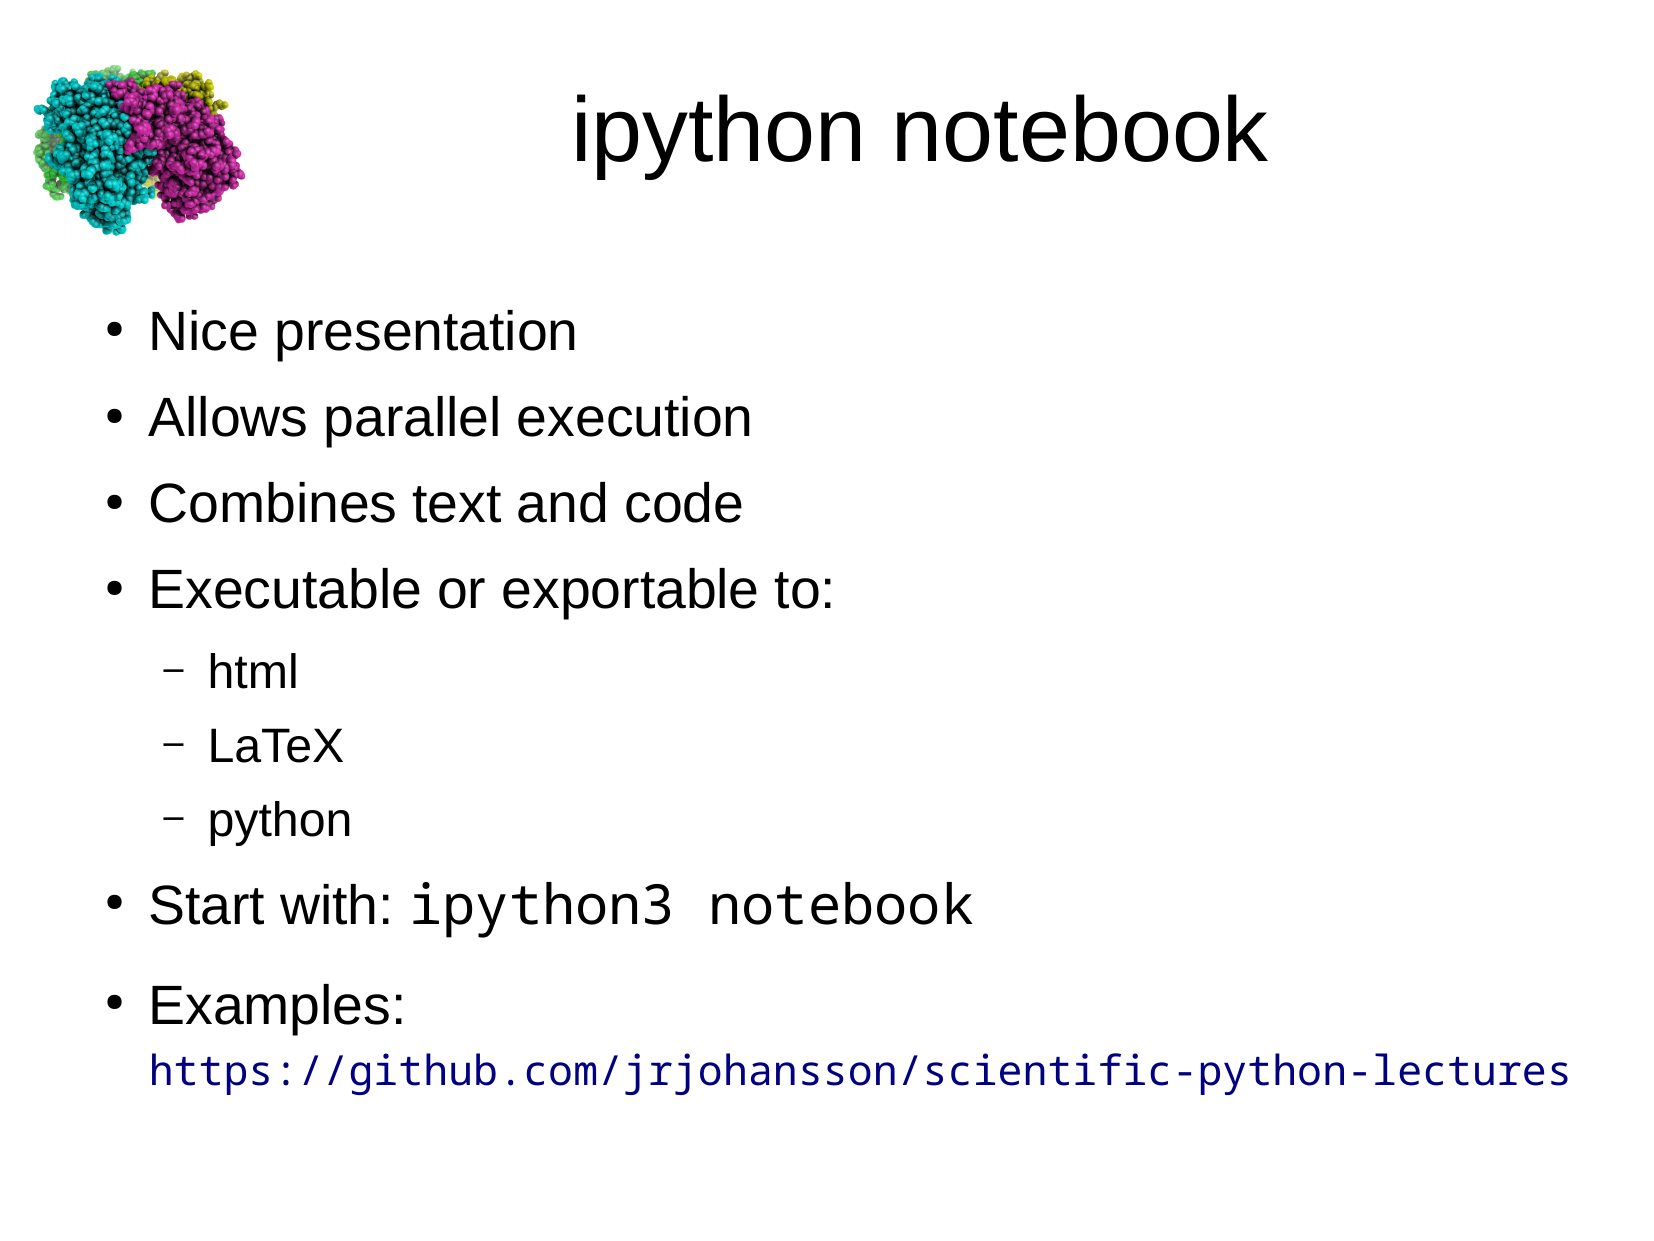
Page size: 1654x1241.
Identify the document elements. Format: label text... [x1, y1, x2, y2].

list Nice presentation Allows parallel execution Combines text and code Executable or exportable to: html LaTeX python Start with: ipython3 notebook Examples: https://github.com/jrjohansson/scientific-python-lectures [90, 300, 1654, 1104]
title ipython notebook [270, 25, 1571, 233]
picture [27, 59, 253, 240]
